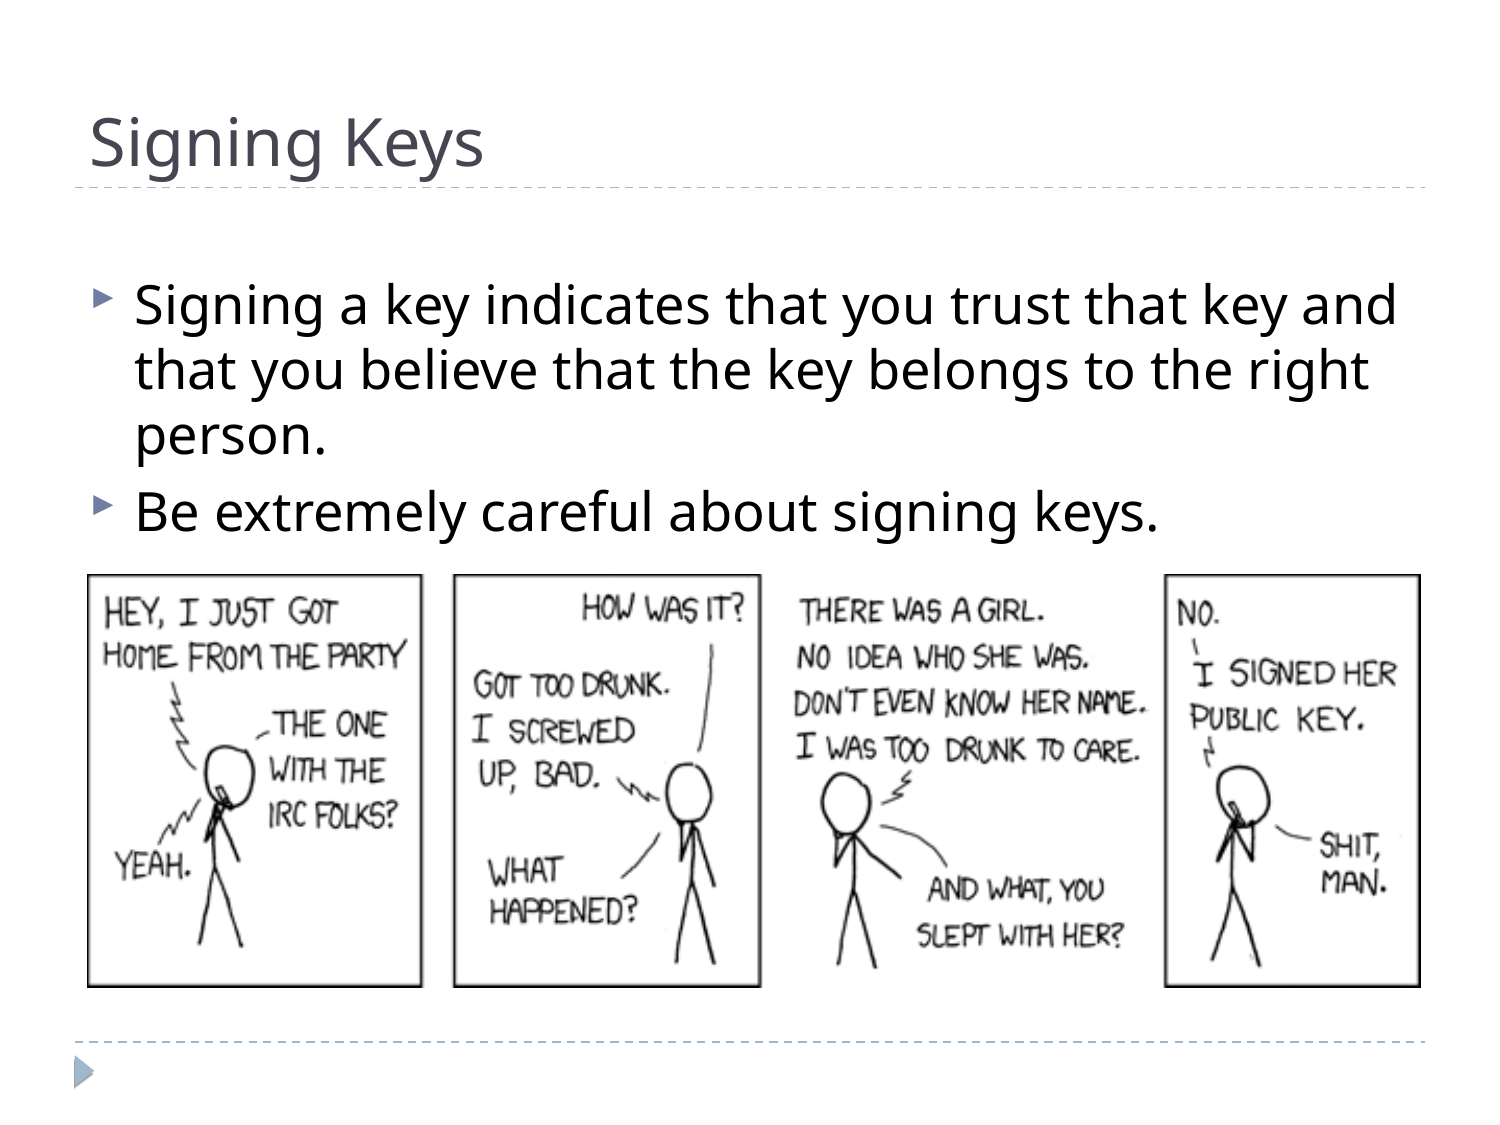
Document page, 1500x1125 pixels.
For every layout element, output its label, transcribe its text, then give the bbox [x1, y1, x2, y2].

title Signing Keys [75, 24, 1425, 188]
list Signing a key indicates that you trust that key and that you believe that the key belongs to the right person. Be extremely careful about signing keys. [75, 262, 1425, 575]
picture [87, 574, 1421, 988]
